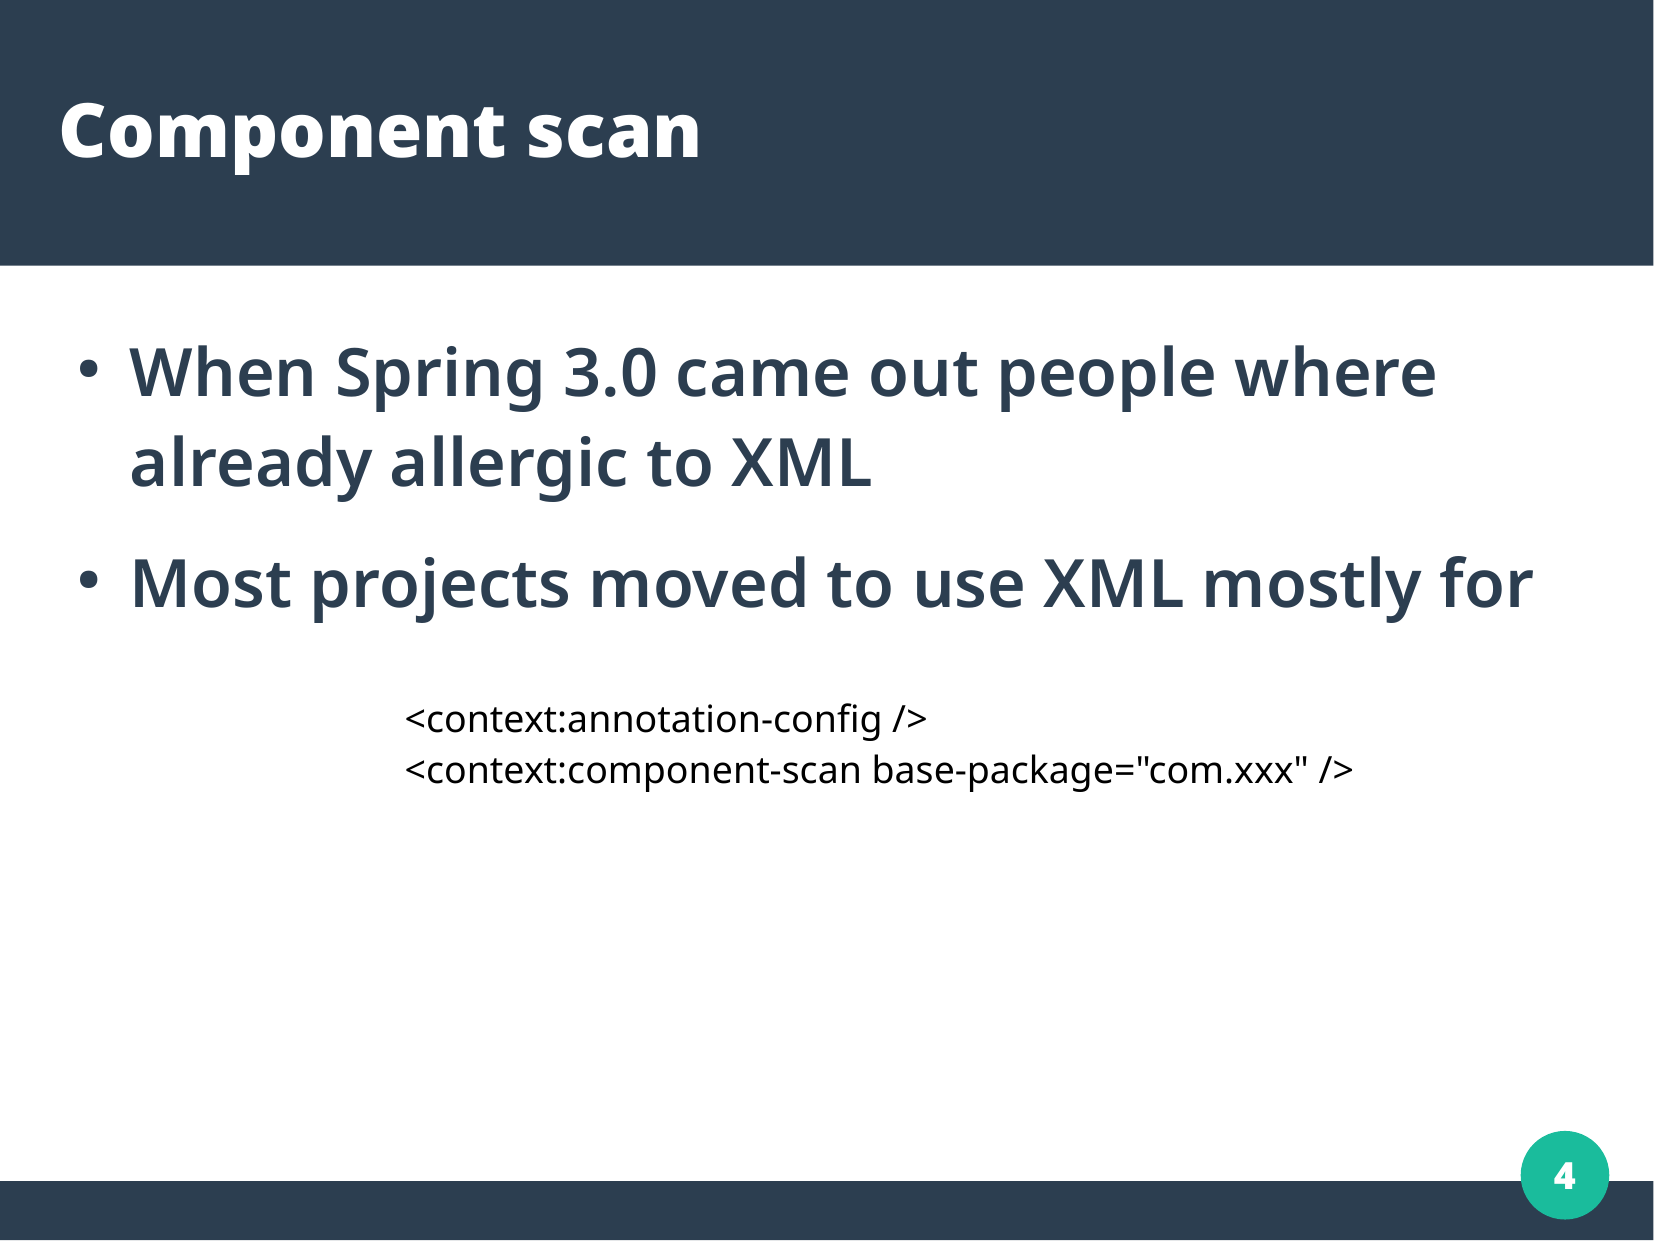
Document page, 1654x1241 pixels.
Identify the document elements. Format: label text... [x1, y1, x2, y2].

list When Spring 3.0 came out people where already allergic to XML Most projects moved to use XML mostly for [59, 324, 1595, 1152]
title Component scan [59, 49, 1595, 207]
text_box <context:annotation-config /> <context:component-scan base-package="com.xxx" /> [389, 685, 1406, 842]
